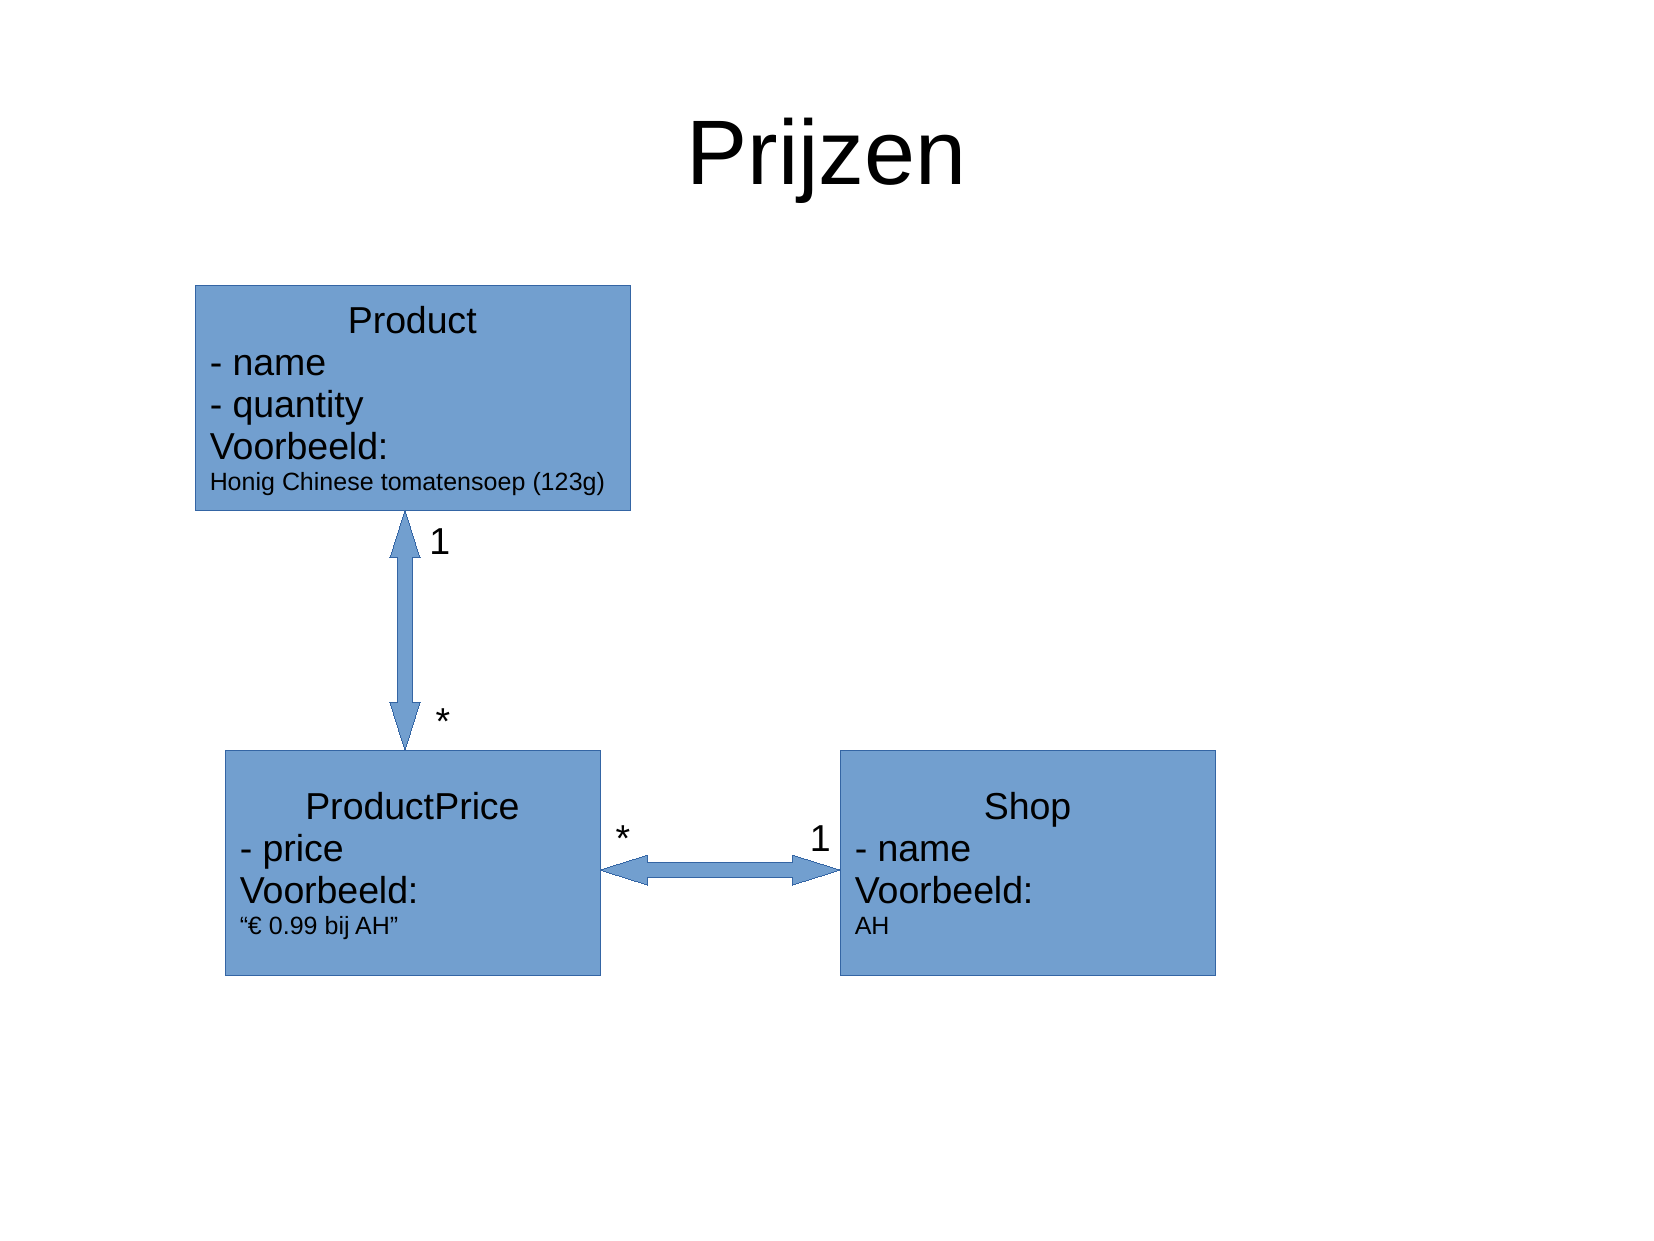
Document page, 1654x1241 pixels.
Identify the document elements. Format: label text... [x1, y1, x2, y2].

title Prijzen [82, 49, 1571, 257]
text_box 1 [414, 513, 466, 571]
text_box * [600, 810, 646, 882]
text_box Product - name - quantity Voorbeeld: Honig Chinese tomatensoep (123g) [195, 285, 631, 511]
text_box ProductPrice - price Voorbeeld: “€ 0.99 bij AH” [225, 750, 601, 976]
text_box [638, 855, 802, 886]
text_box 1 [795, 810, 846, 882]
text_box [389, 510, 420, 751]
text_box Shop - name Voorbeeld: AH [840, 750, 1216, 976]
text_box * [420, 693, 466, 751]
